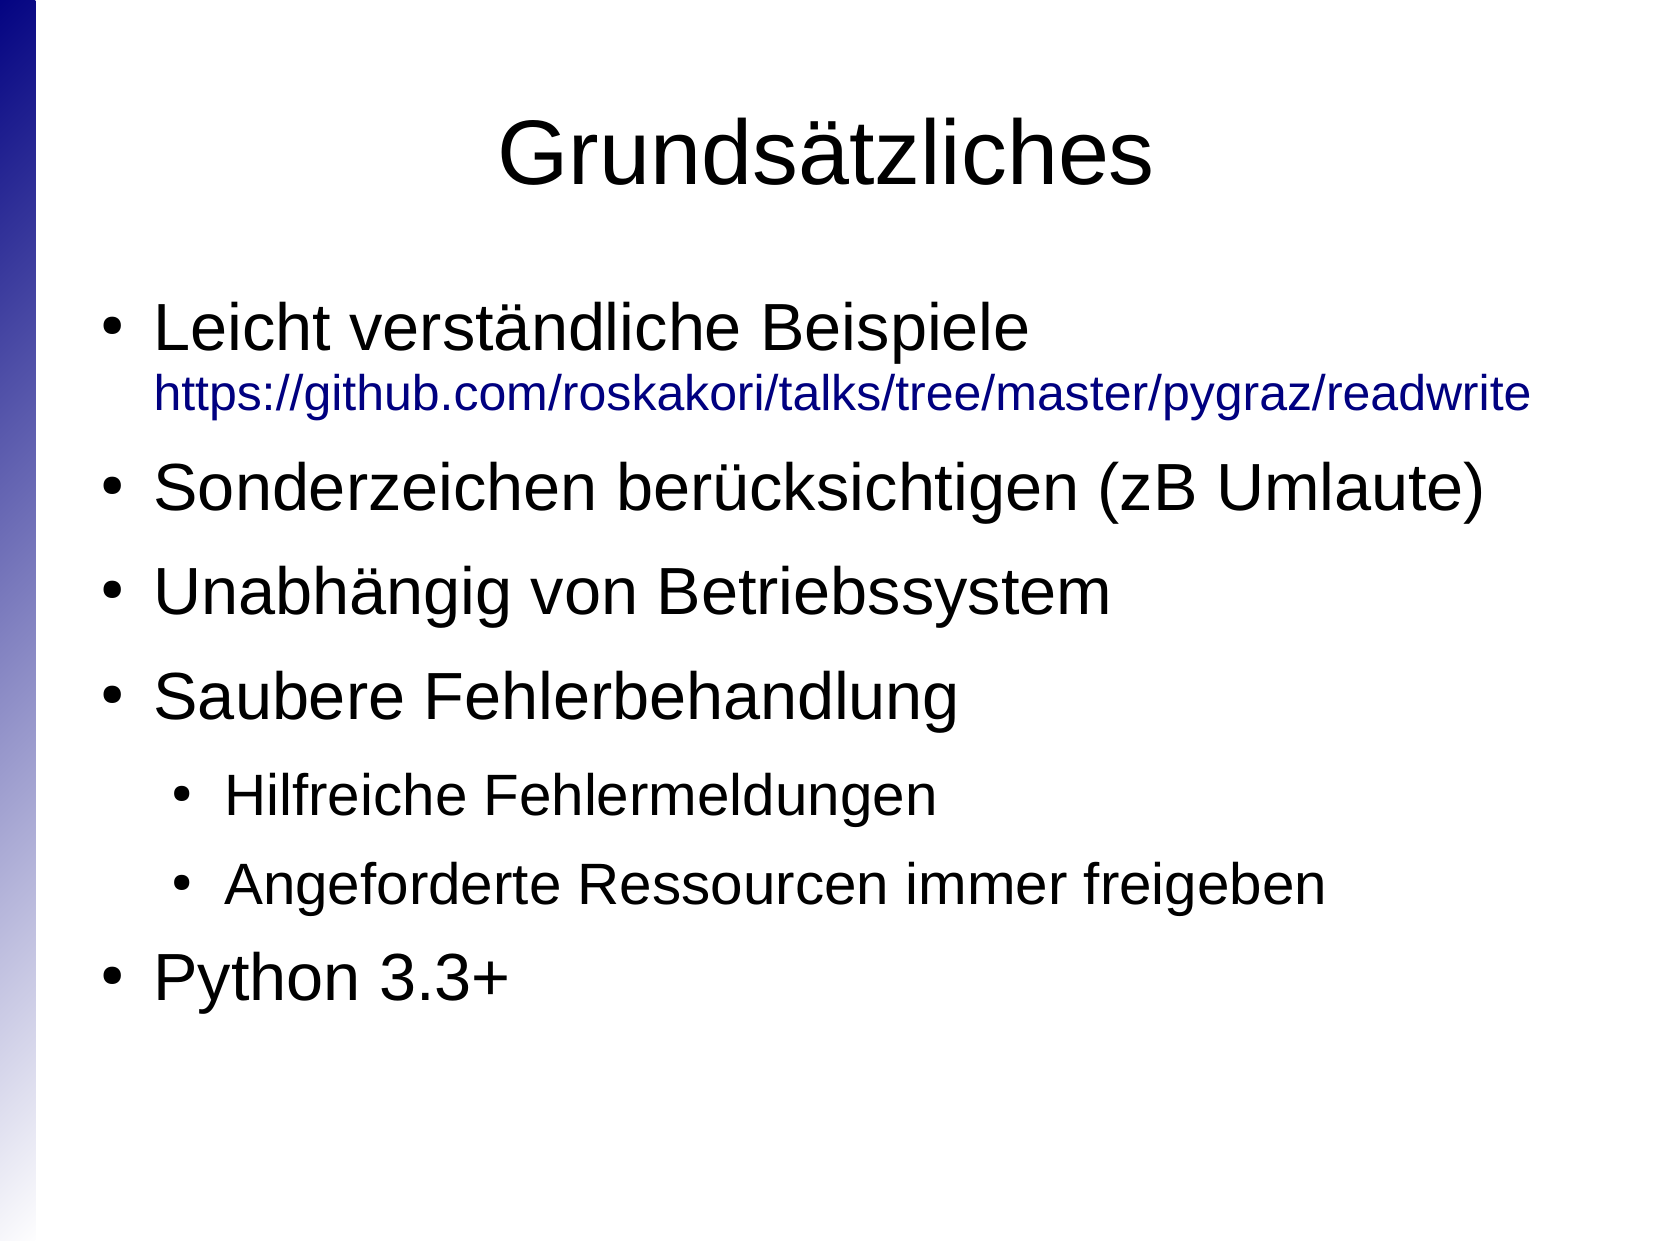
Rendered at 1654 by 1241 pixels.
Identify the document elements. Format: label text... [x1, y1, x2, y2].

title Grundsätzliches [82, 49, 1571, 257]
list Leicht verständliche Beispiele https://github.com/roskakori/talks/tree/master/pygraz/readwrite Sonderzeichen berücksichtigen (zB Umlaute) Unabhängig von Betriebssystem Saubere Fehlerbehandlung Hilfreiche Fehlermeldungen Angeforderte Ressourcen immer freigeben Python 3.3+ [82, 290, 1571, 1109]
